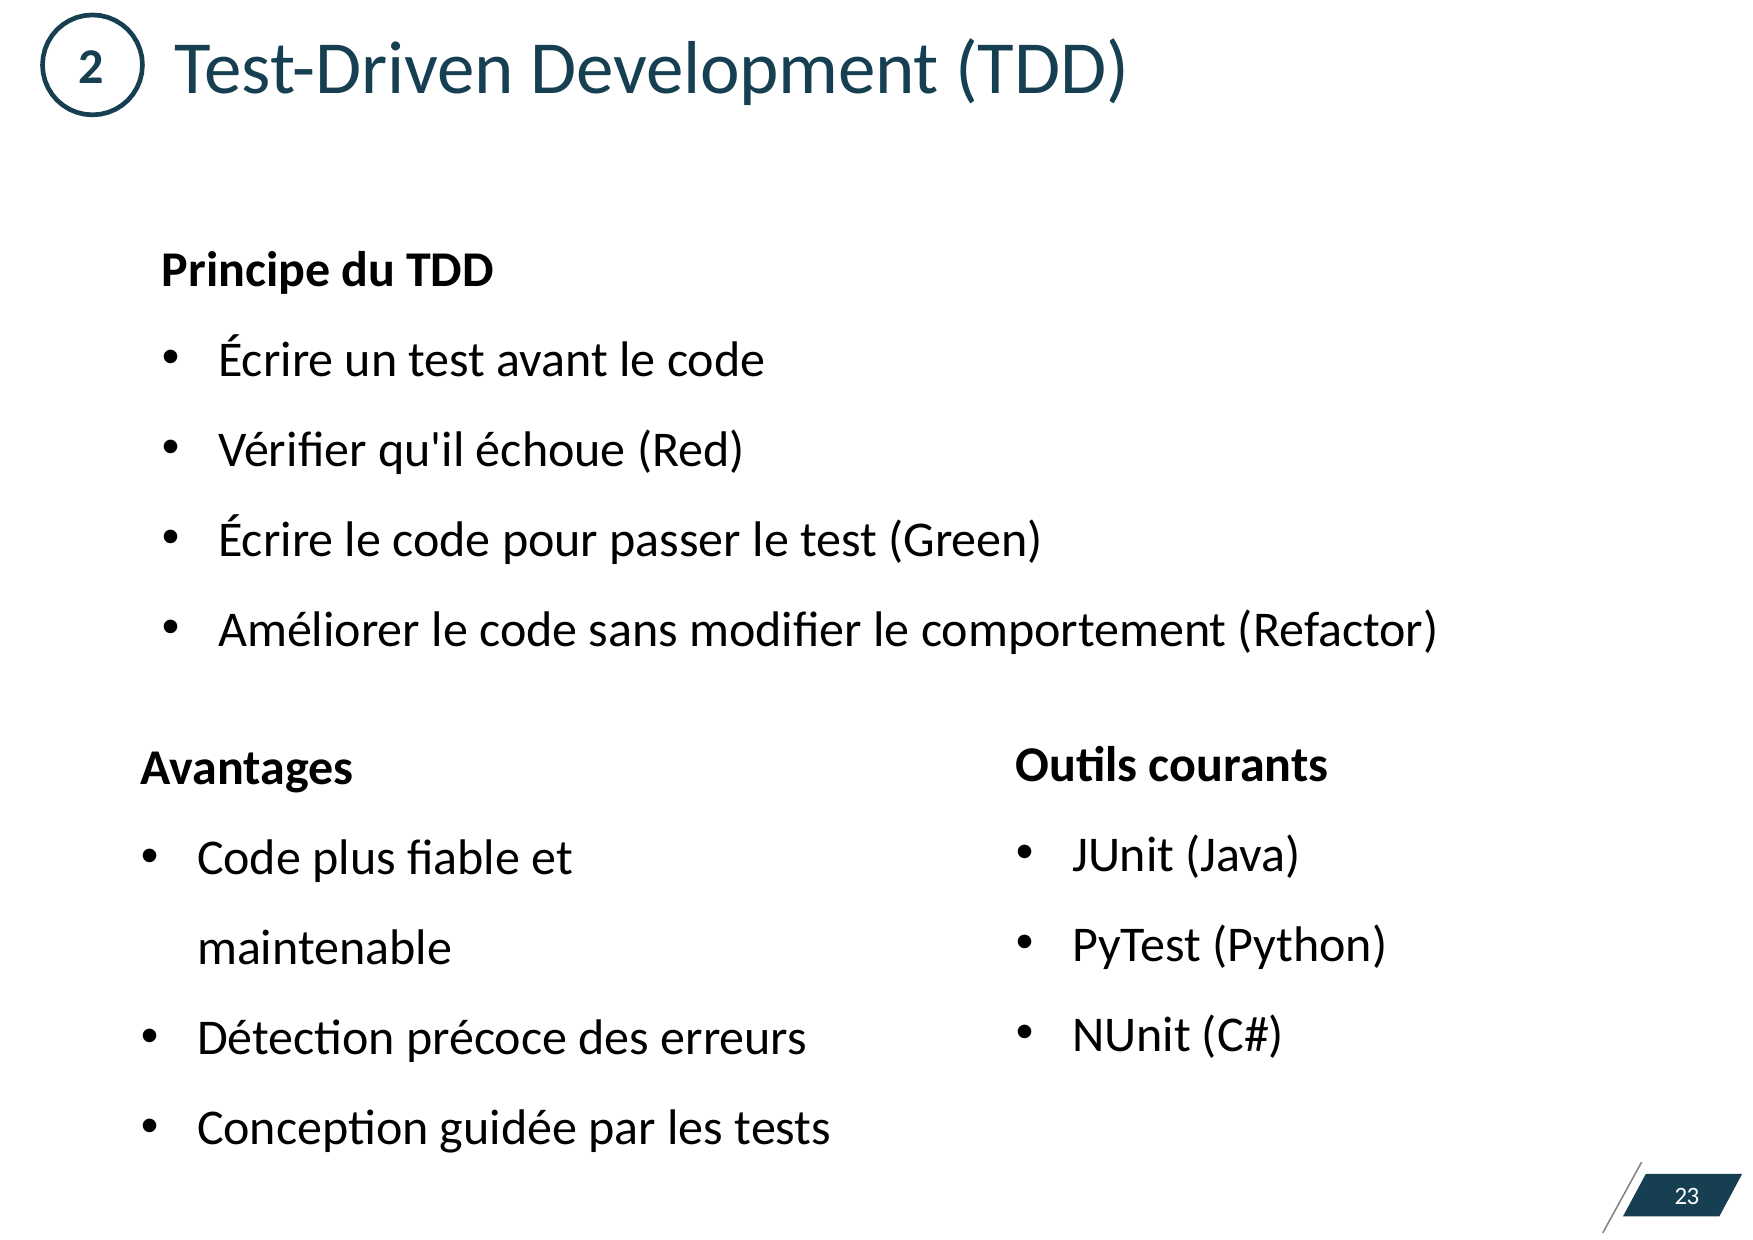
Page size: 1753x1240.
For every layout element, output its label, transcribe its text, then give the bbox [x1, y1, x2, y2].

text_box Outils courants JUnit (Java) PyTest (Python) NUnit (C#) [1000, 724, 1751, 1070]
slide_number <number> [1661, 1177, 1718, 1240]
text_box 2 [76, 31, 109, 94]
title Test-Driven Development (TDD) [172, 16, 1580, 226]
text_box Principe du TDD Écrire un test avant le code Vérifier qu'il échoue (Red) Écrire le code pour passer le test (Green) Améliorer le code sans modifier le comportement (Refactor) [147, 199, 1464, 665]
text_box Avantages Code plus fiable et maintenable Détection précoce des erreurs Conception guidée par les tests [126, 727, 851, 1163]
